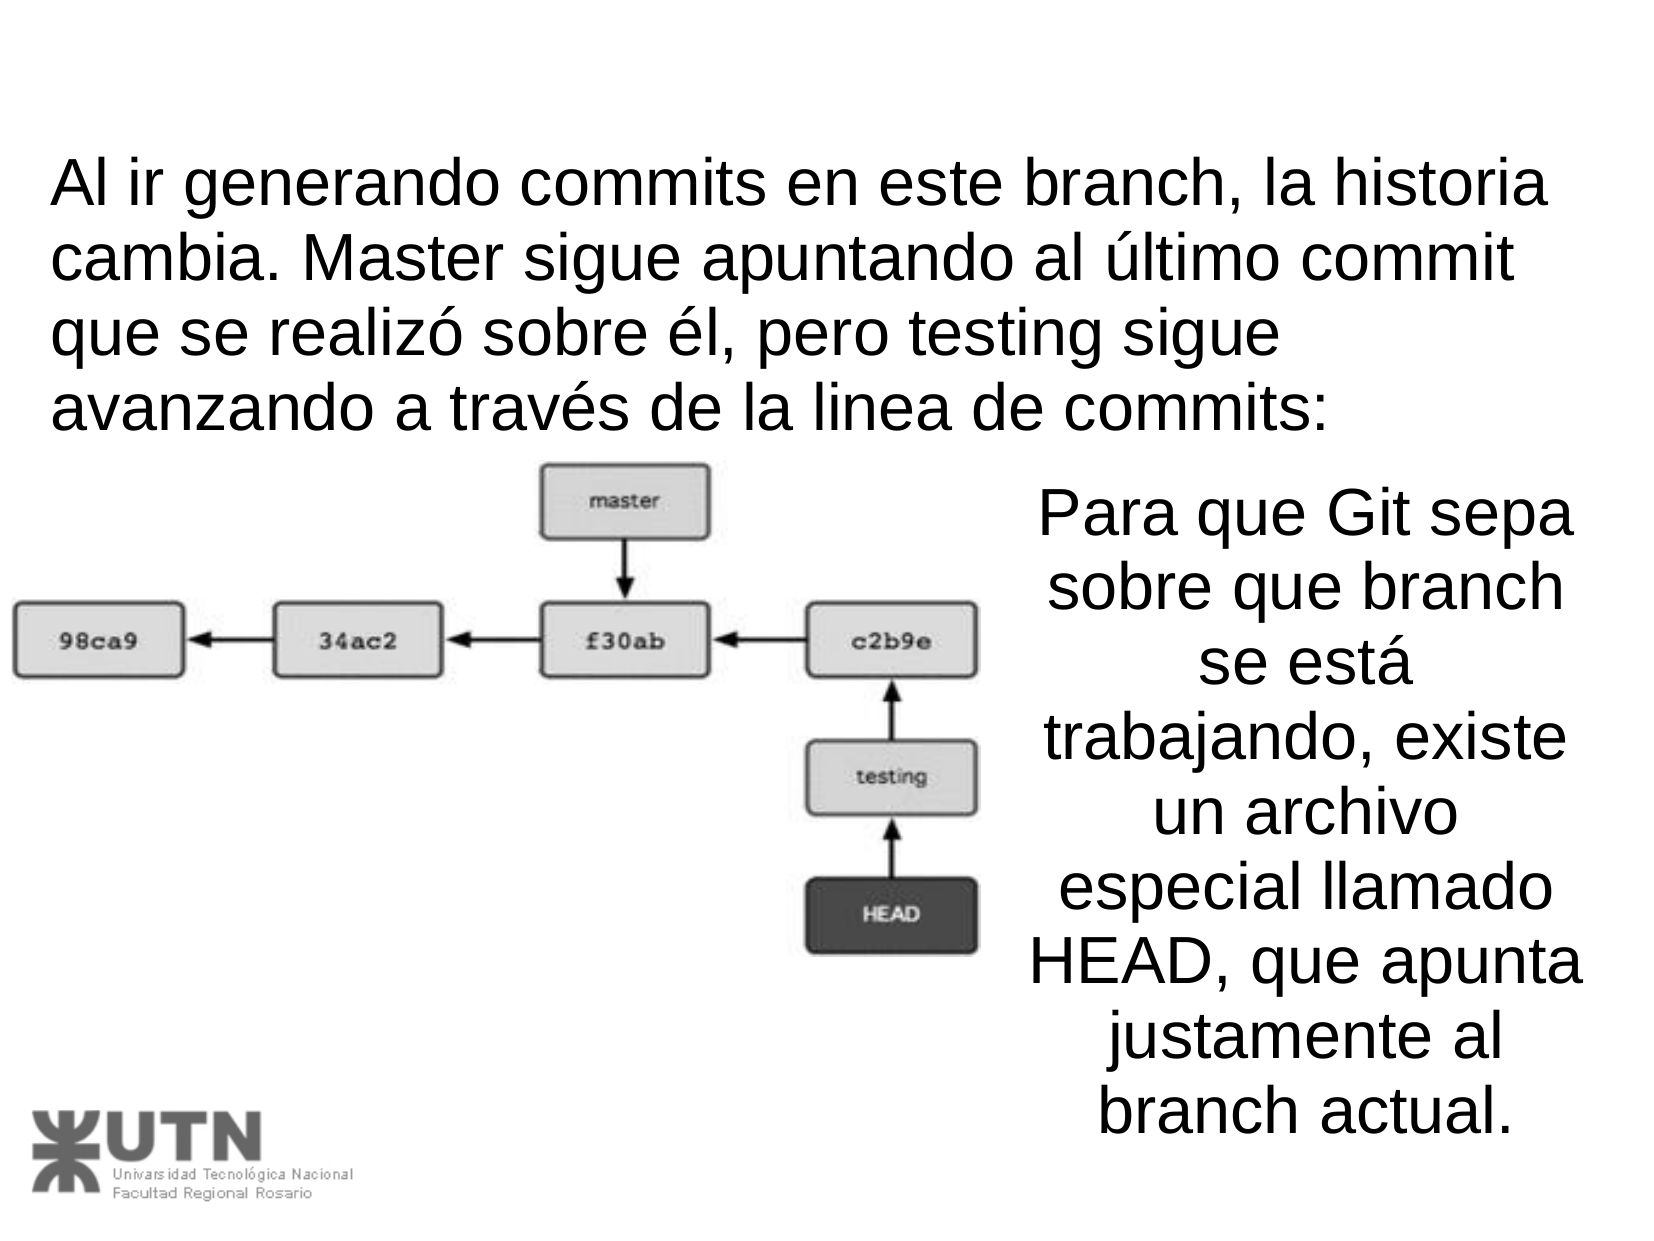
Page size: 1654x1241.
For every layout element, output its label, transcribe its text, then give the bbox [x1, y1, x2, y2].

text_box Al ir generando commits en este branch, la historia cambia. Master sigue apuntando al último commit que se realizó sobre él, pero testing sigue avanzando a través de la linea de commits: [35, 47, 1571, 532]
picture [11, 460, 981, 957]
subtitle Para que Git sepa sobre que branch se está trabajando, existe un archivo especial llamado HEAD, que apunta justamente al branch actual. [1027, 417, 1585, 1205]
picture [23, 1098, 362, 1211]
